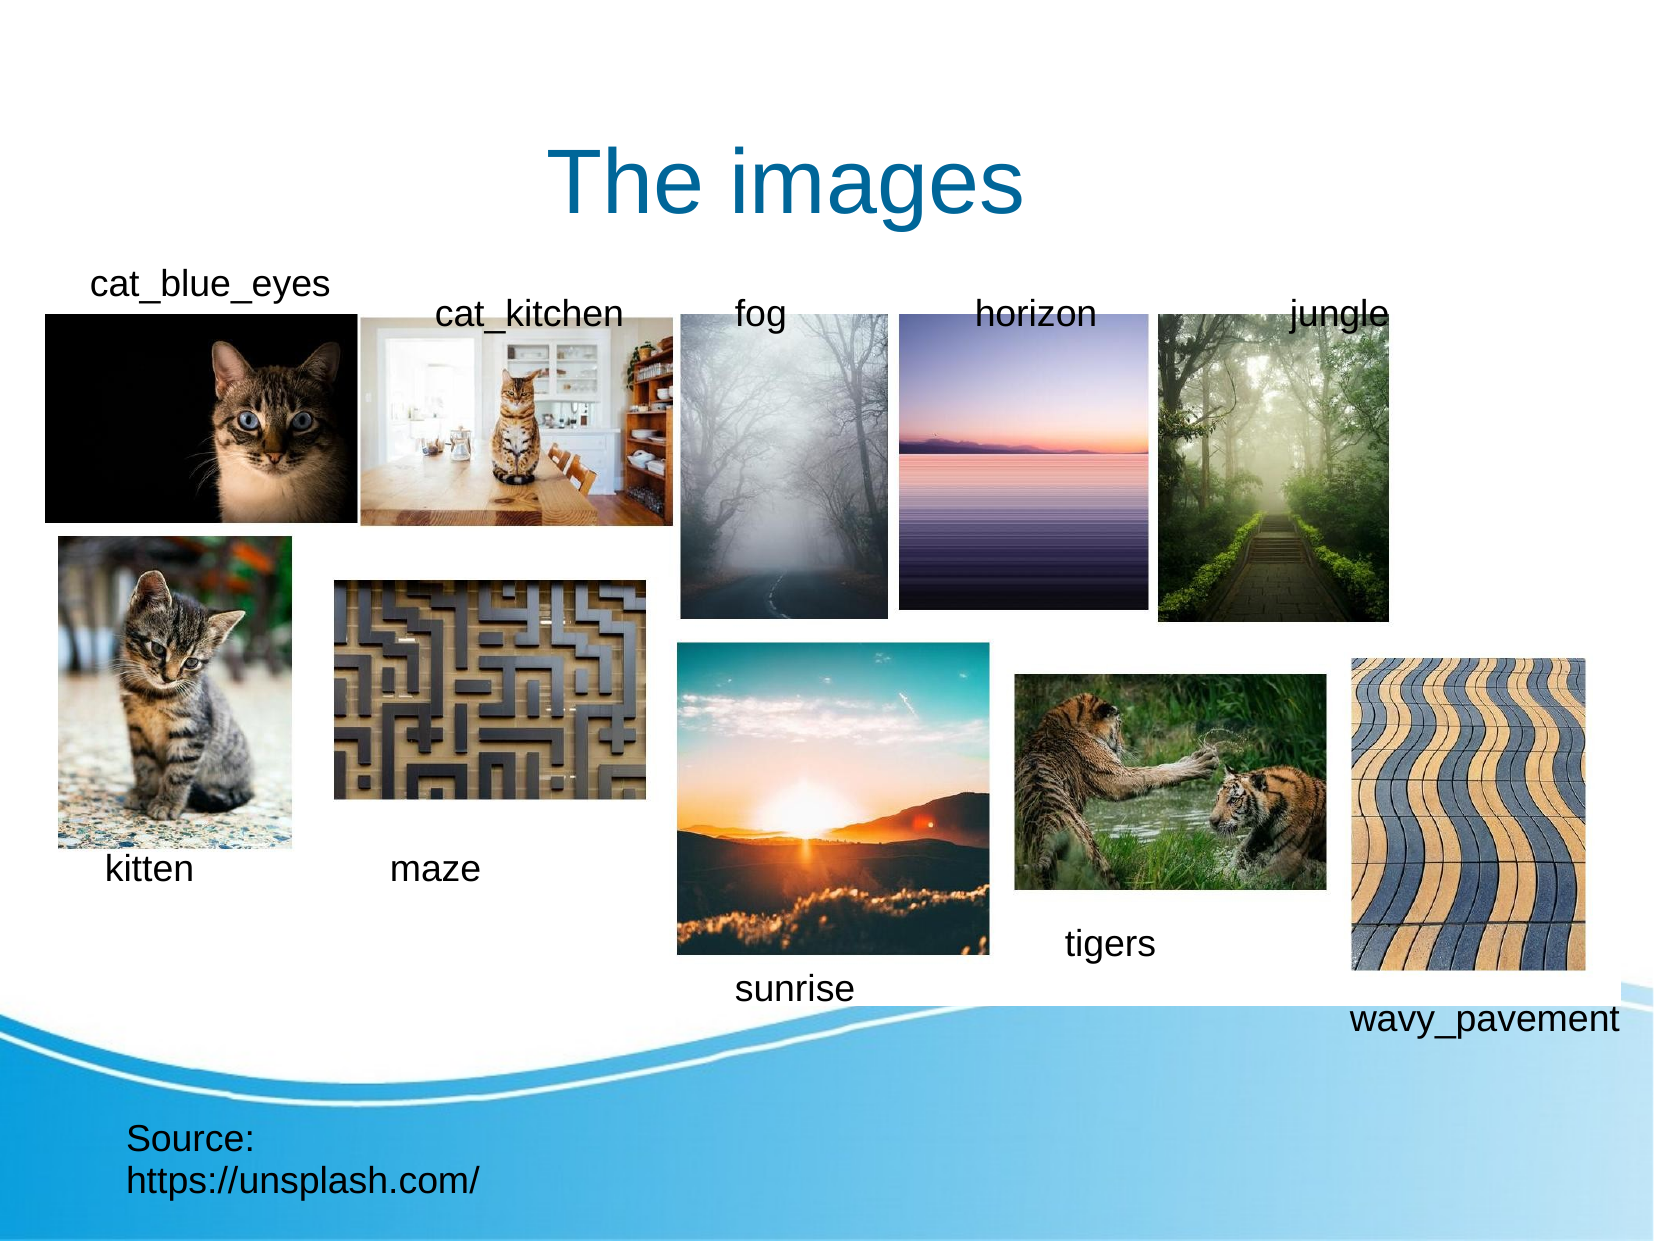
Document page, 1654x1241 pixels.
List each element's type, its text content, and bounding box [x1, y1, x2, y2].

text_box horizon [960, 285, 1113, 342]
picture [0, 314, 1654, 1241]
title The images [41, 77, 1531, 286]
text_box sunrise [720, 960, 871, 1092]
text_box Source: https://unsplash.com/ [111, 1110, 496, 1209]
text_box cat_kitchen [420, 285, 639, 342]
text_box fog [720, 285, 802, 342]
text_box kitten [90, 840, 210, 897]
text_box jungle [1275, 285, 1405, 342]
text_box wavy_pavement [1335, 990, 1635, 1047]
text_box tigers [1050, 915, 1172, 972]
text_box cat_blue_eyes [75, 255, 346, 312]
text_box maze [375, 840, 497, 897]
